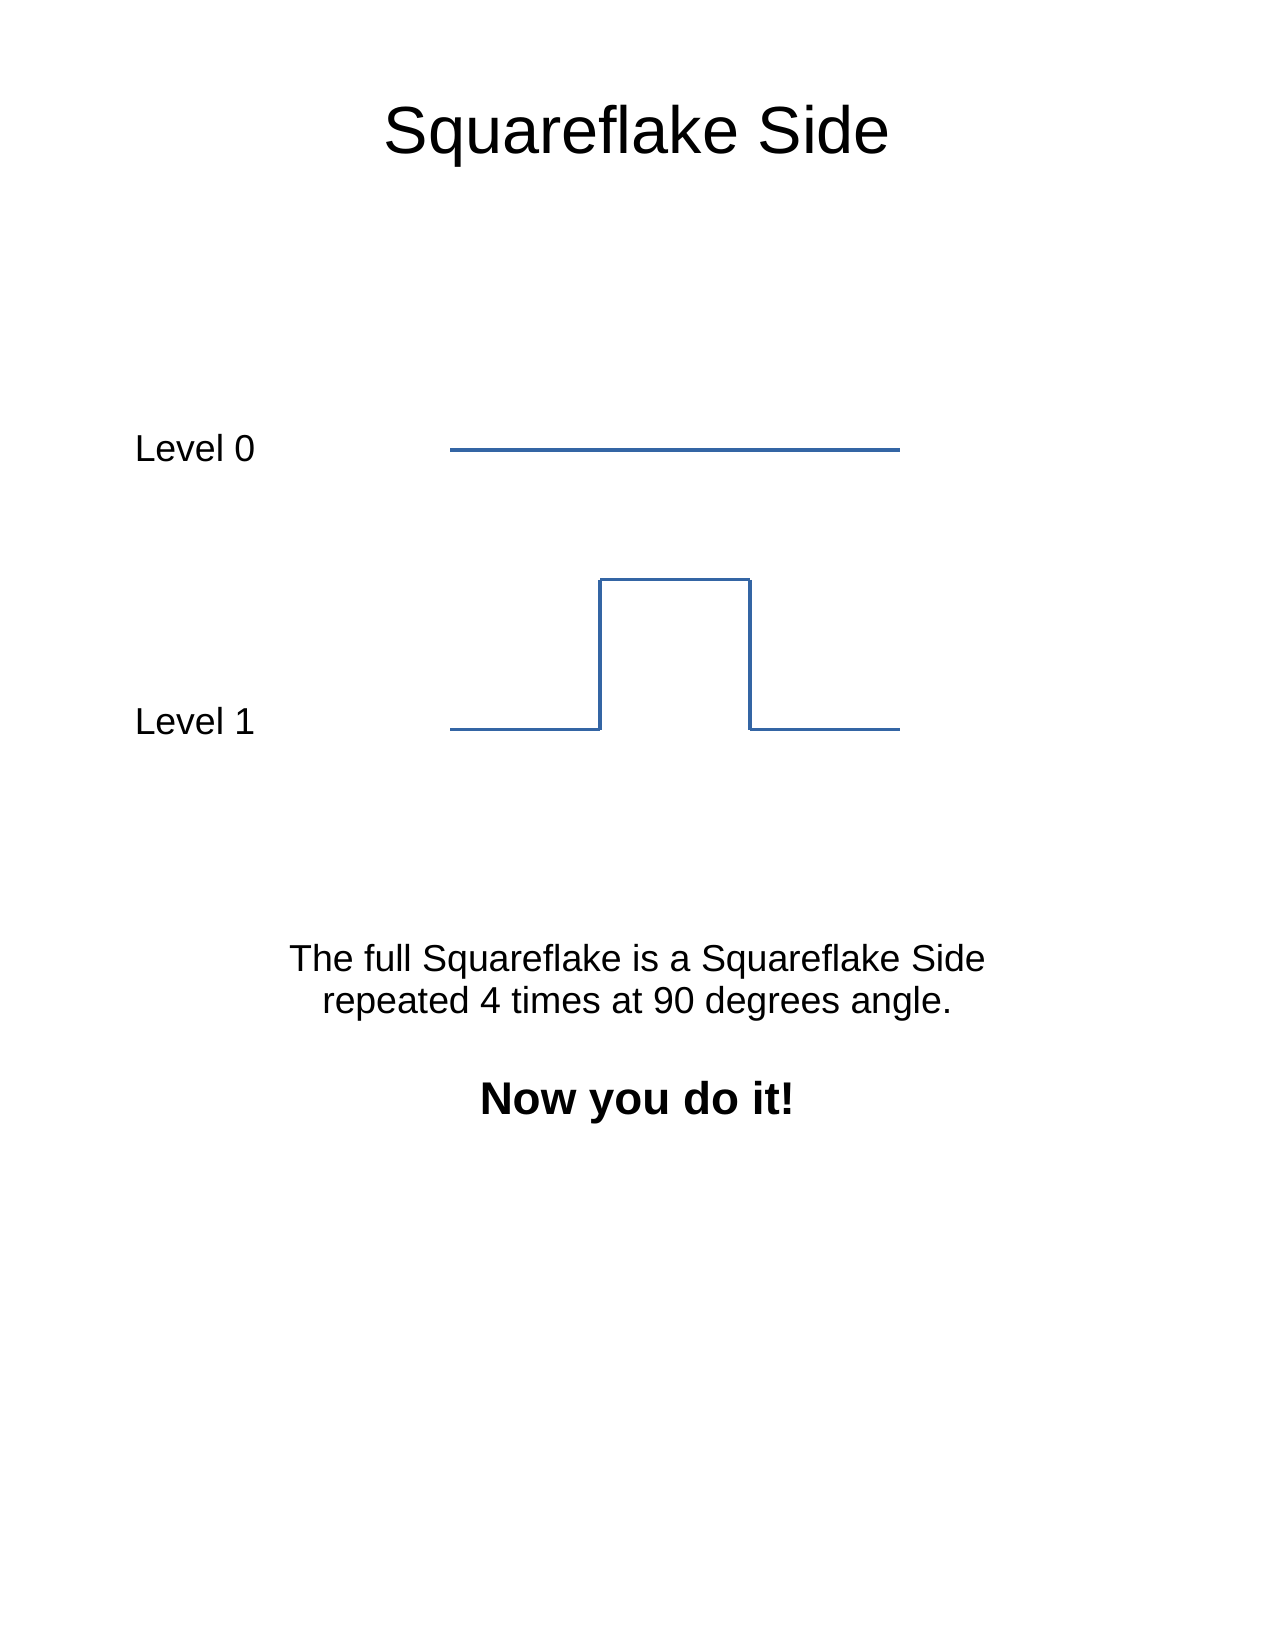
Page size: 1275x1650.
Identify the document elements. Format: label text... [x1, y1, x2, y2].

text_box Level 0 [120, 420, 271, 477]
text_box The full Squareflake is a Squareflake Side repeated 4 times at 90 degrees angle. Now you do it! [274, 930, 1001, 1132]
text_box Level 1 [120, 693, 271, 751]
title Squareflake Side [63, 65, 1212, 196]
